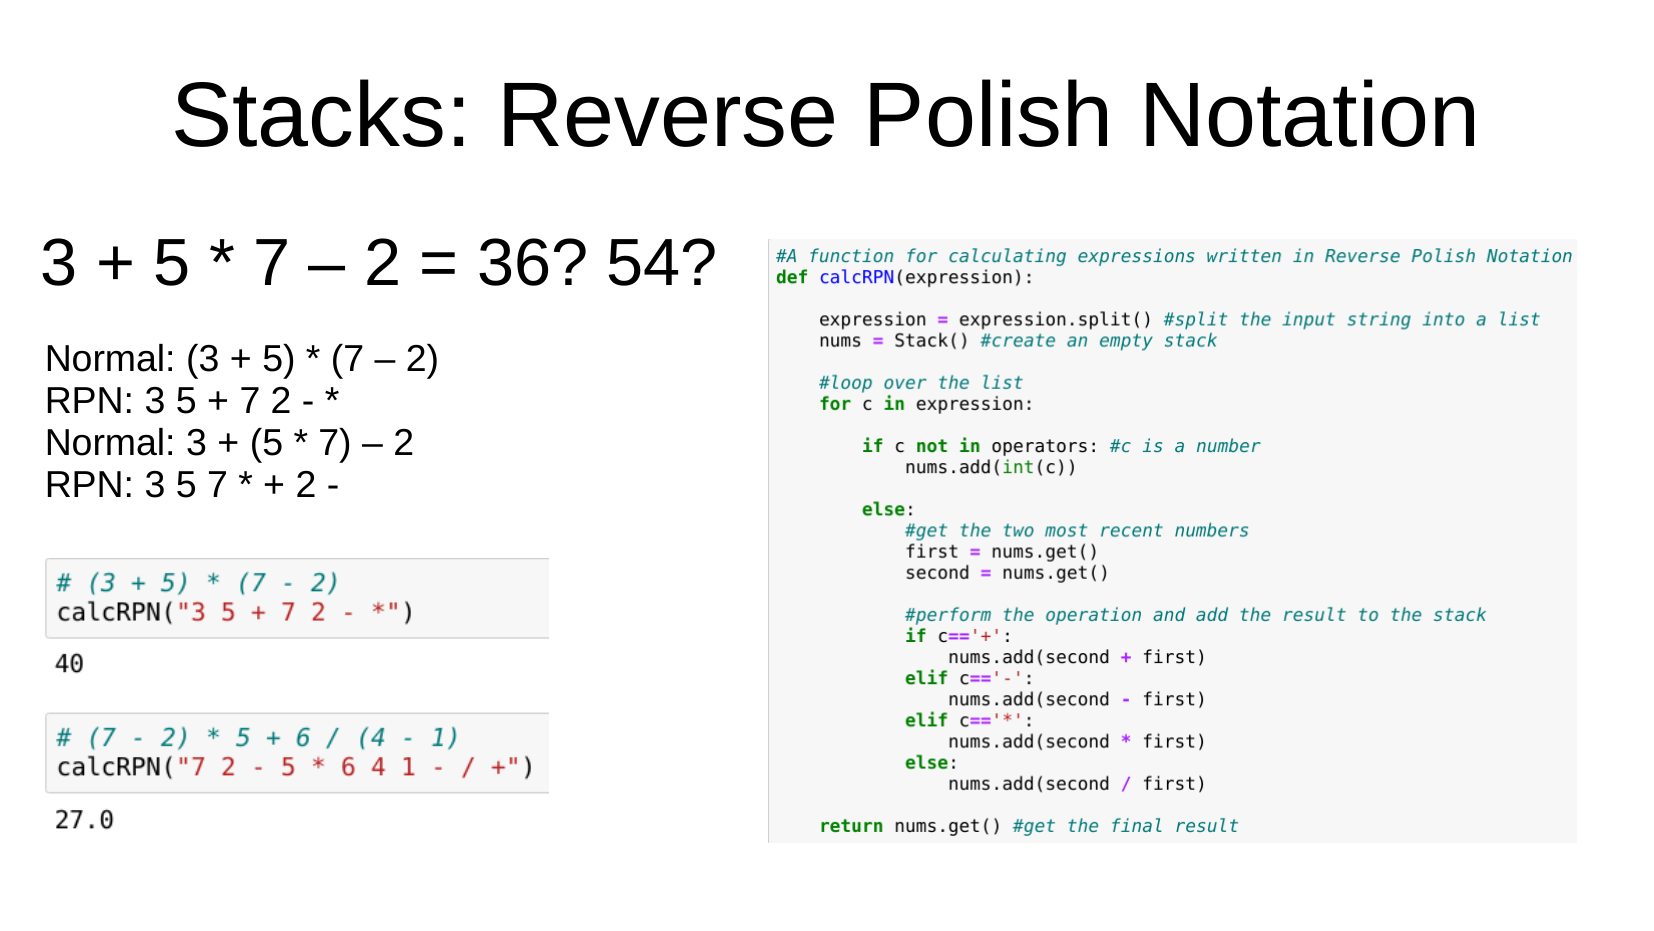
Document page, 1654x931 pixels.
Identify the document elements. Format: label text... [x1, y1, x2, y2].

title Stacks: Reverse Polish Notation [82, 37, 1571, 193]
picture [30, 558, 549, 856]
list 3 + 5 * 7 – 2 = 36? 54? [0, 225, 751, 765]
text_box Normal: (3 + 5) * (7 – 2) RPN: 3 5 + 7 2 - * Normal: 3 + (5 * 7) – 2 RPN: 3 5 7 * + 2 - [30, 330, 721, 513]
picture [765, 239, 1577, 843]
